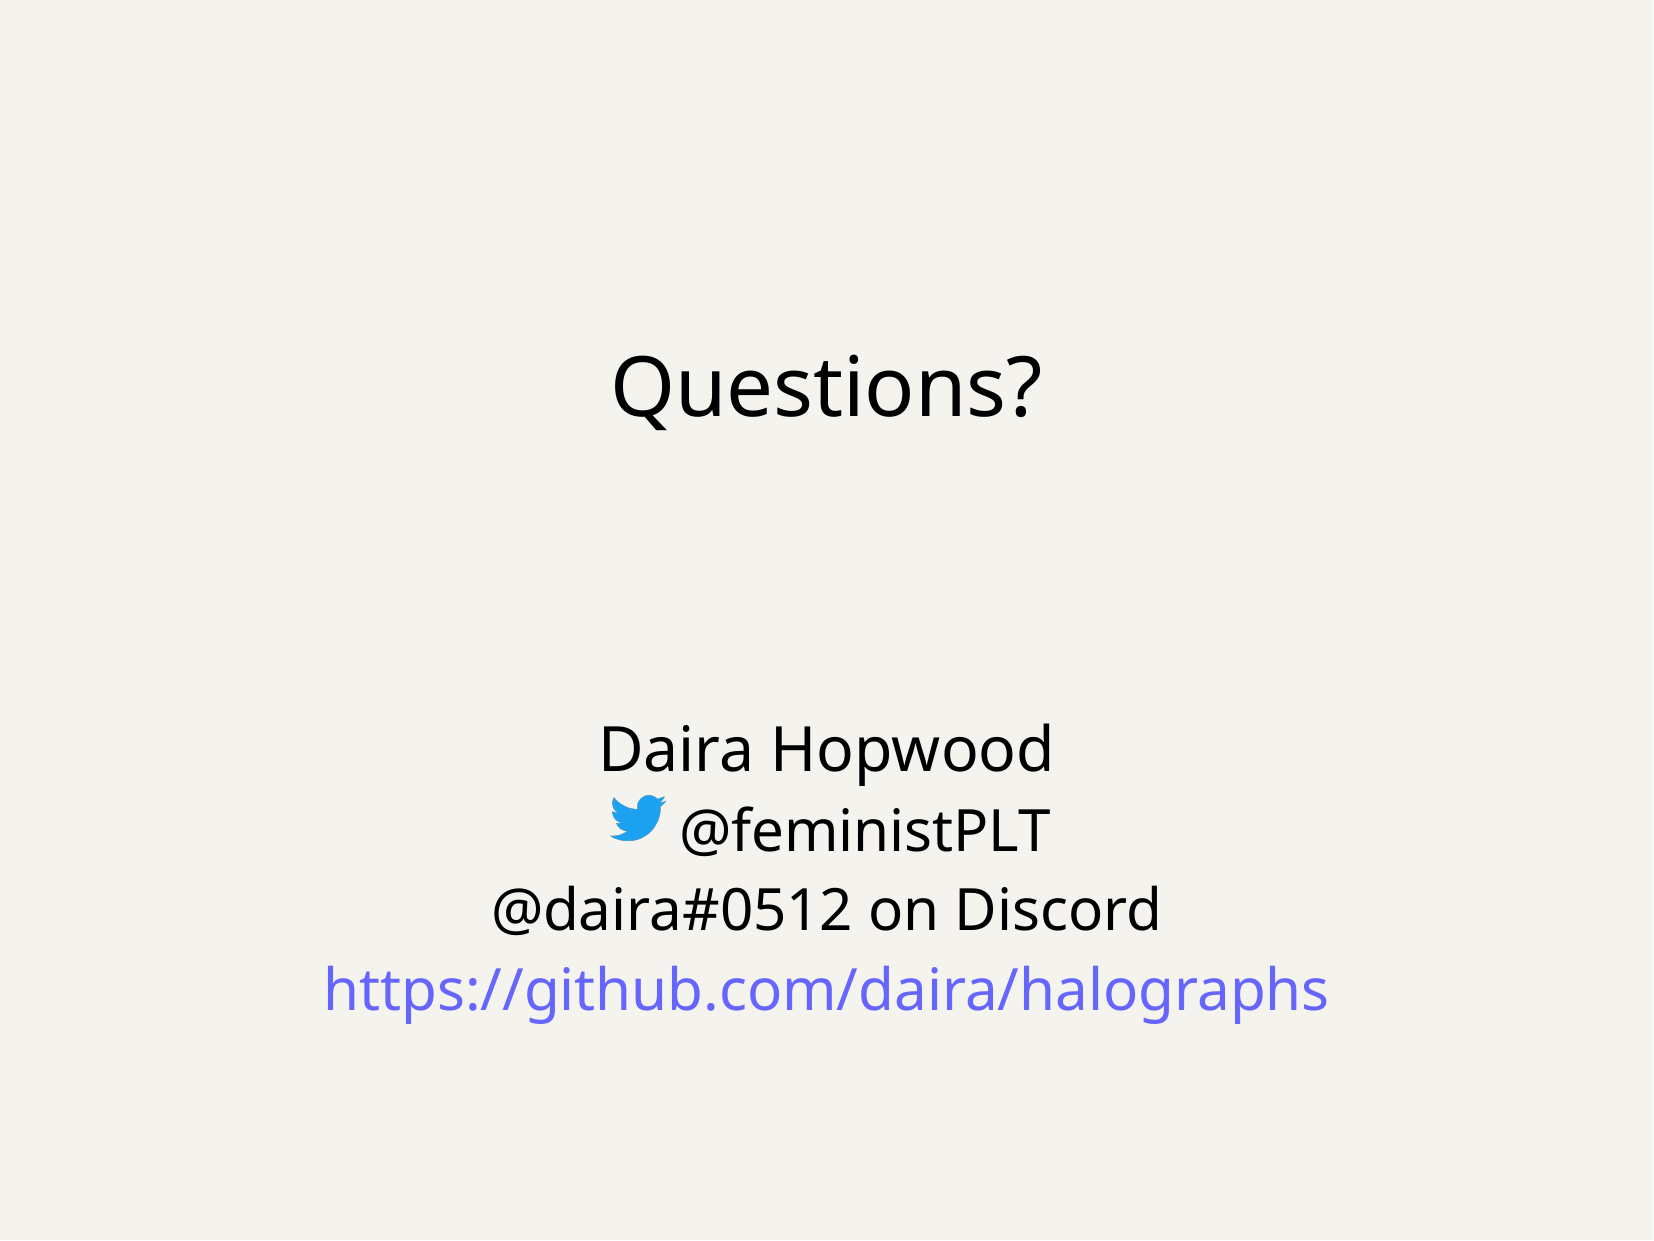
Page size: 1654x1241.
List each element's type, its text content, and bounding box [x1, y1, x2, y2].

picture [593, 773, 683, 863]
subtitle Questions? Daira Hopwood @feministPLT @daira#0512 on Discord https://github.com/daira/halographs [82, 154, 1571, 1087]
